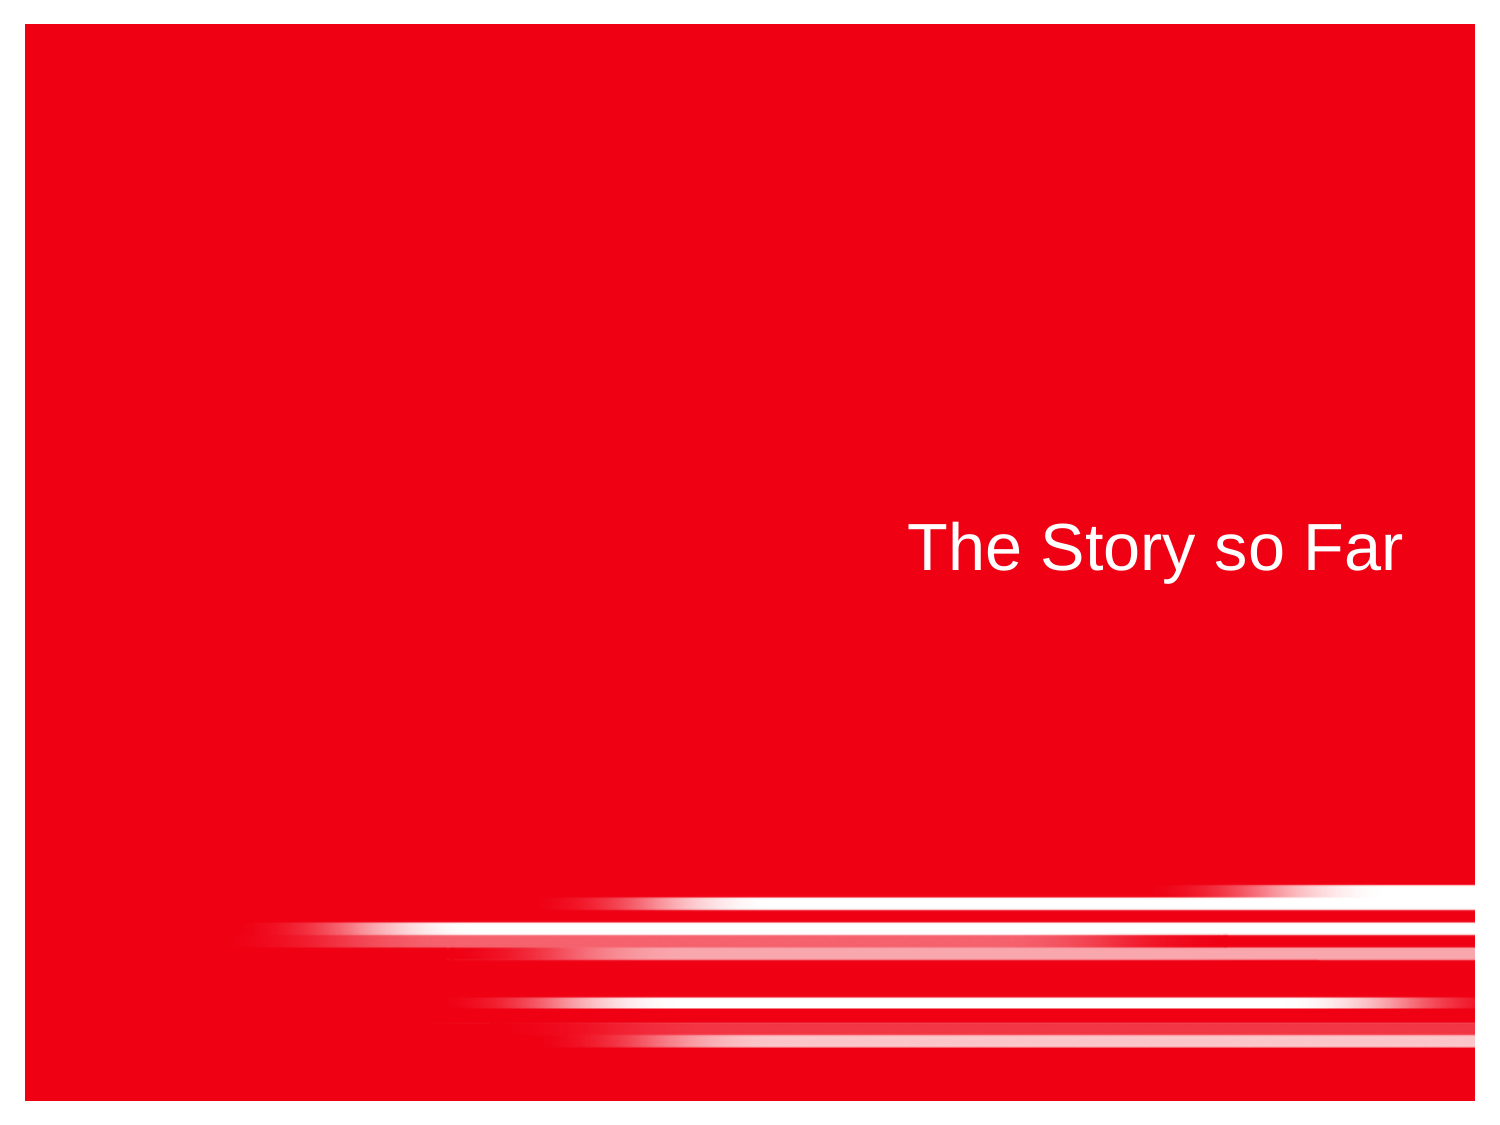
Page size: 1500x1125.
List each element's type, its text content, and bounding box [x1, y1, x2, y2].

picture [25, 24, 1475, 1101]
title The Story so Far [53, 449, 1404, 638]
